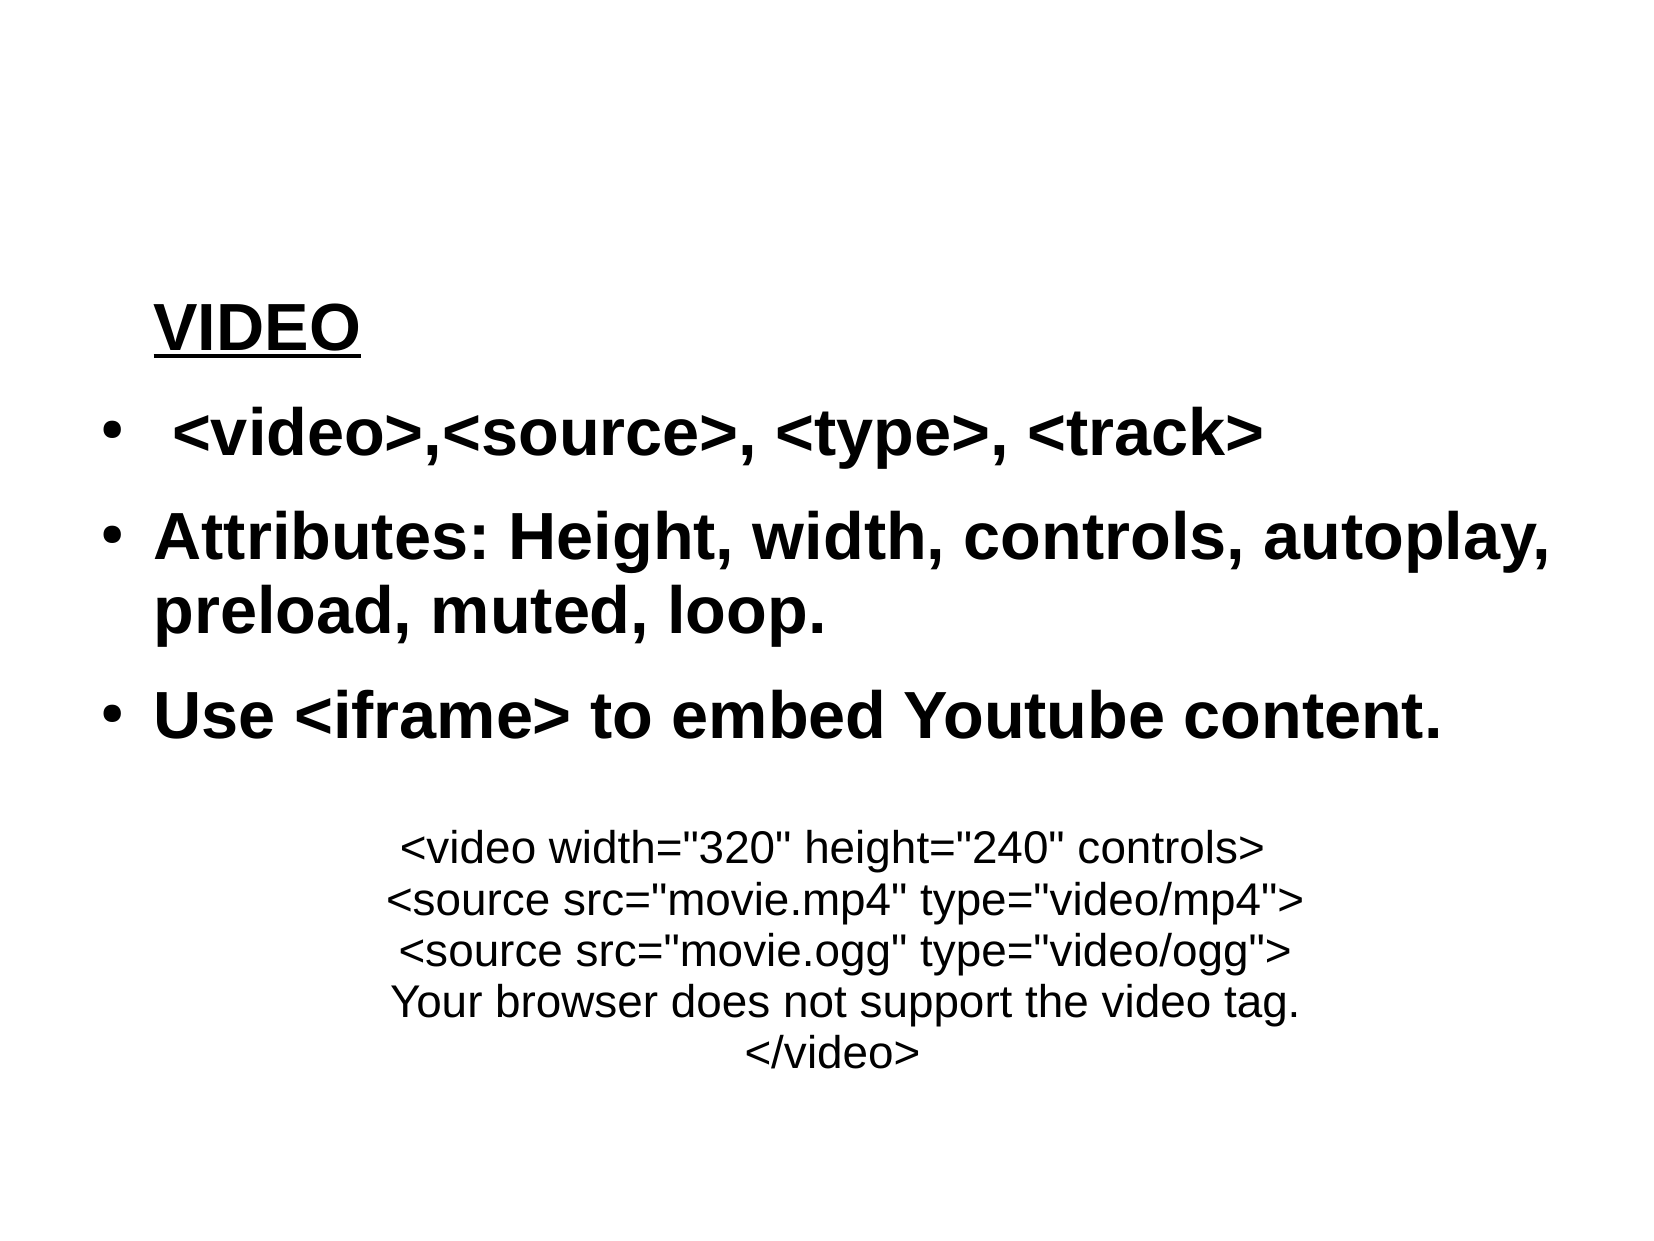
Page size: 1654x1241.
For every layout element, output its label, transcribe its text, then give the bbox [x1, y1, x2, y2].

text_box <video width="320" height="240" controls> <source src="movie.mp4" type="video/mp4"> <source src="movie.ogg" type="video/ogg"> Your browser does not support the video tag. </video> [129, 814, 1536, 1146]
list VIDEO <video>,<source>, <type>, <track> Attributes: Height, width, controls, autoplay, preload, muted, loop. Use <iframe> to embed Youtube content. [82, 290, 1571, 1010]
